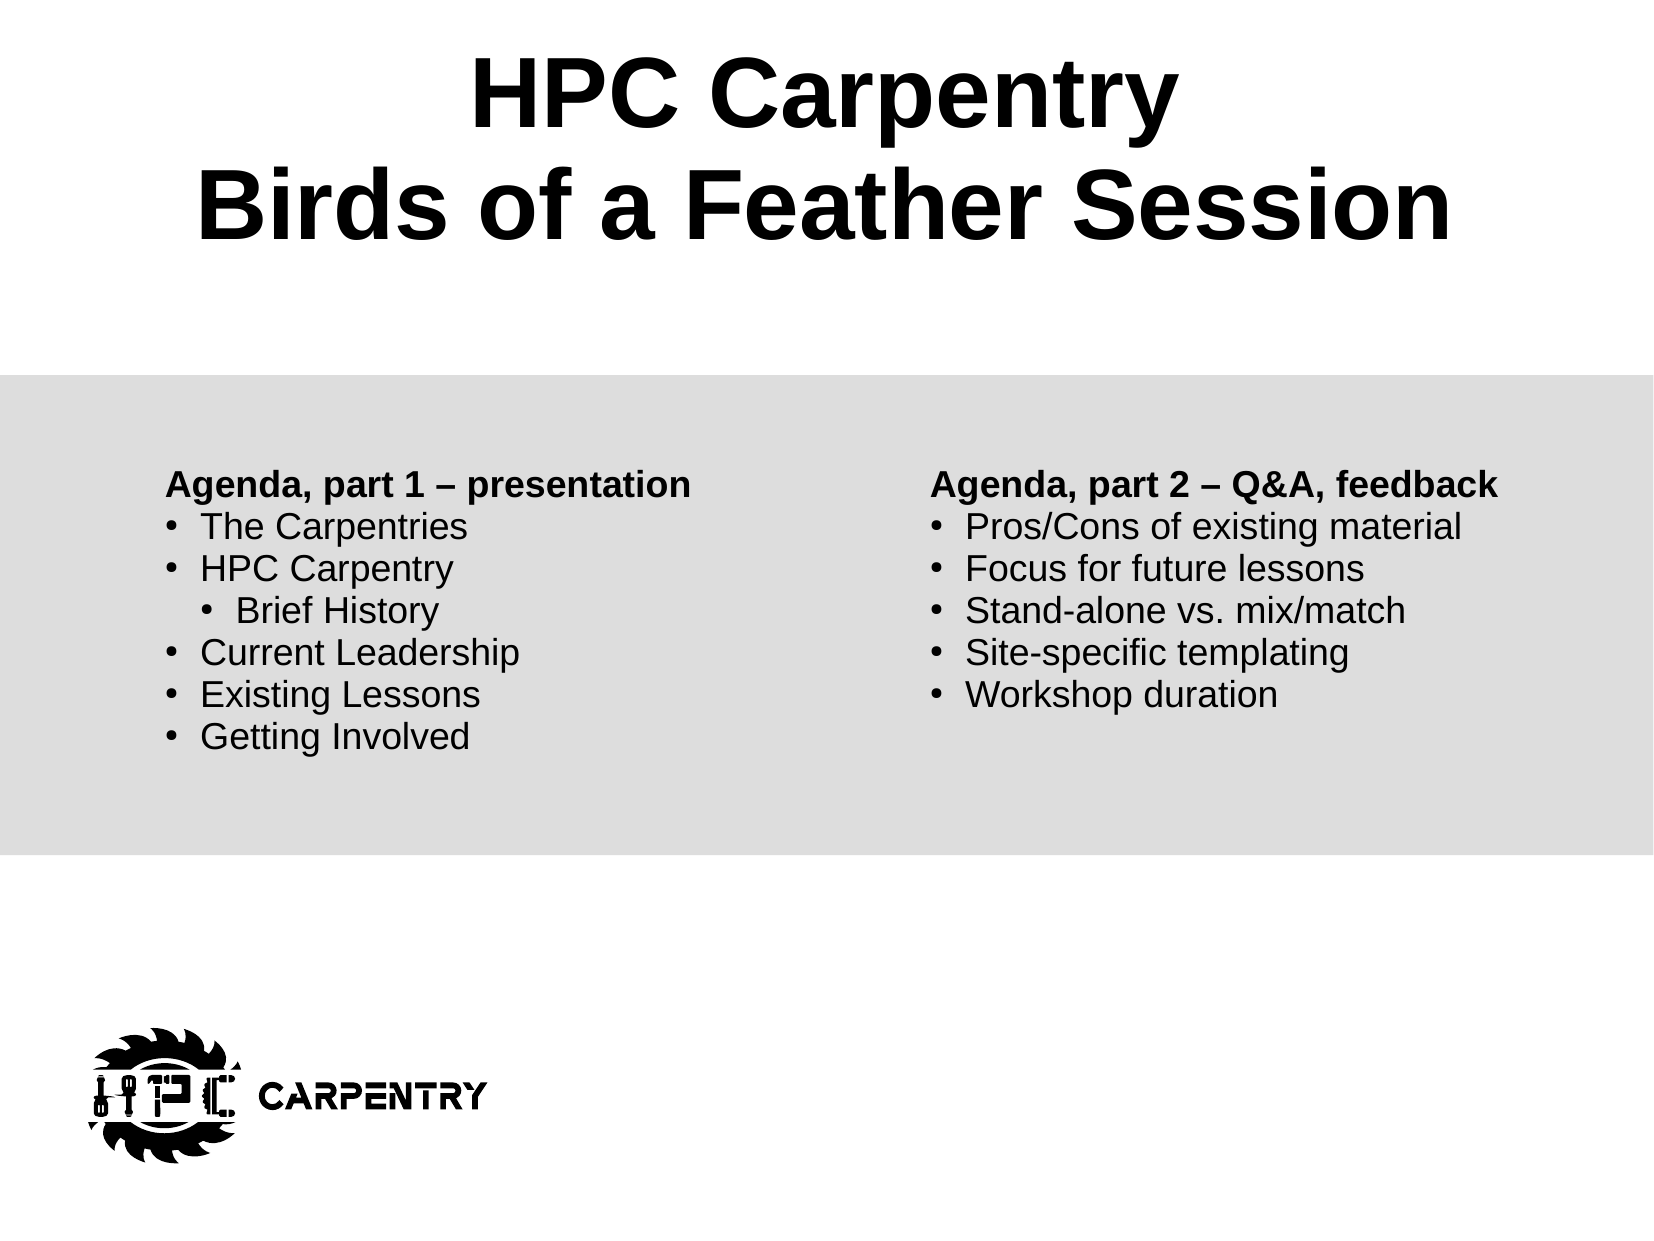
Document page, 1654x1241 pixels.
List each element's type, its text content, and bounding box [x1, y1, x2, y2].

text_box [0, 375, 1654, 856]
text_box HPC Carpentry Birds of a Feather Session [45, 30, 1606, 269]
text_box Agenda, part 2 – Q&A, feedback Pros/Cons of existing material Focus for future lessons Stand-alone vs. mix/match Site-specific templating Workshop duration [915, 456, 1561, 807]
picture [20, 994, 556, 1201]
text_box Agenda, part 1 – presentation The Carpentries HPC Carpentry Brief History Current Leadership Existing Lessons Getting Involved [150, 456, 736, 766]
